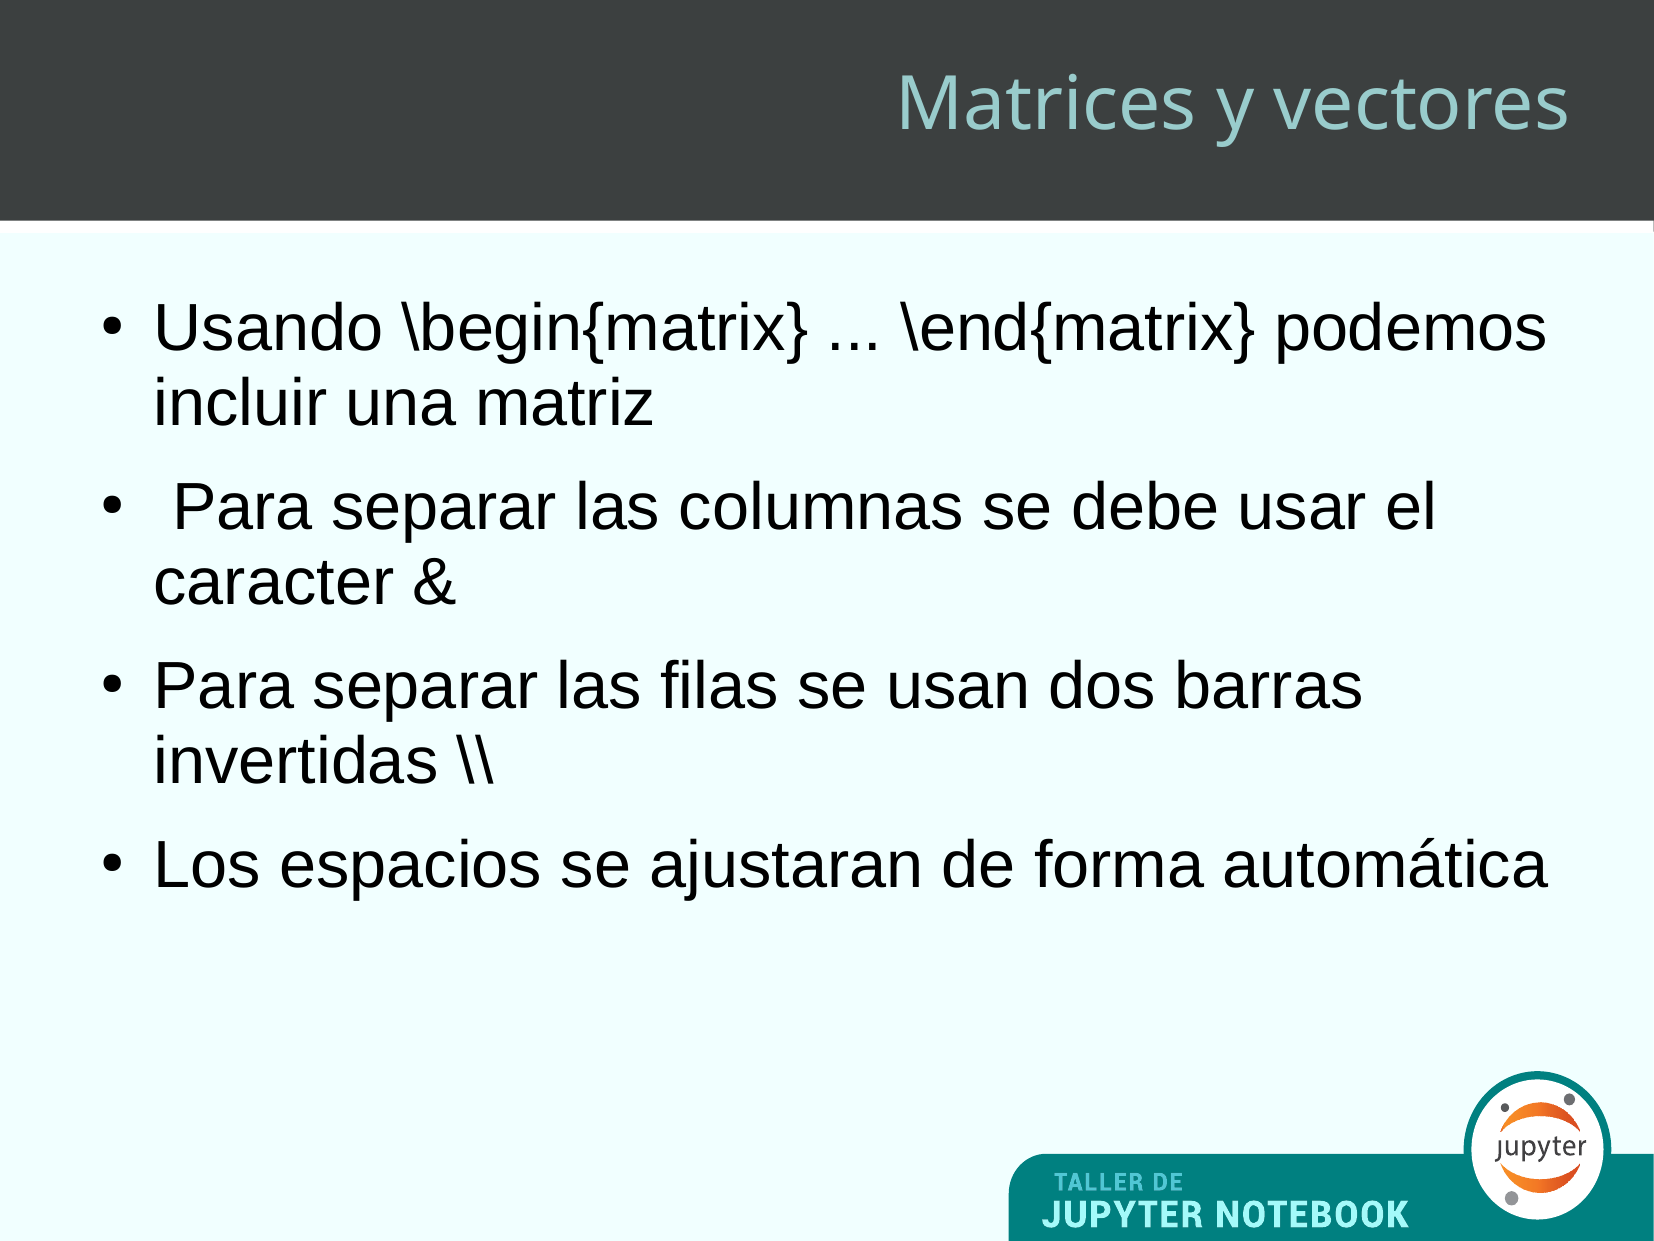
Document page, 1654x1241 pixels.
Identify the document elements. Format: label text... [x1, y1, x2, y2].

list Usando \begin{matrix} ... \end{matrix} podemos incluir una matriz Para separar las columnas se debe usar el caracter & Para separar las filas se usan dos barras invertidas \\ Los espacios se ajustaran de forma automática [82, 290, 1571, 1010]
title Matrices y vectores [82, 49, 1571, 257]
